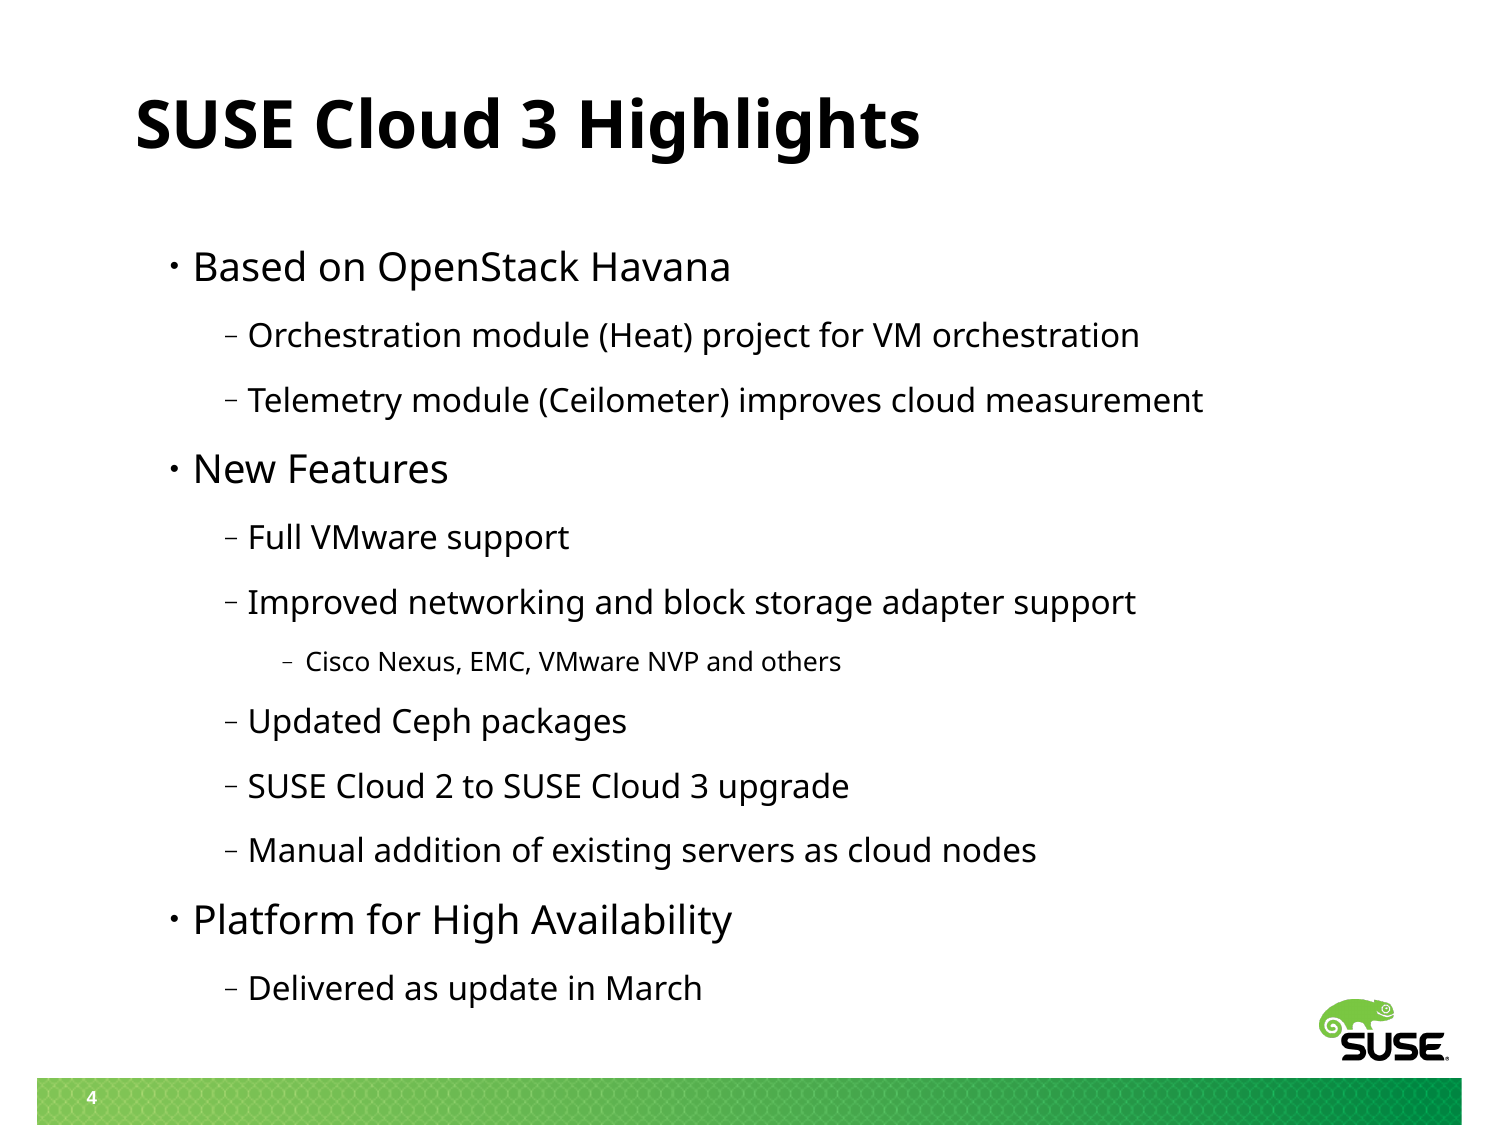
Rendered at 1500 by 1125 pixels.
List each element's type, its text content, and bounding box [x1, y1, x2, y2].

title SUSE Cloud 3 Highlights [135, 41, 1372, 204]
list Based on OpenStack Havana Orchestration module (Heat) project for VM orchestration Telemetry module (Ceilometer) improves cloud measurement New Features Full VMware support Improved networking and block storage adapter support Cisco Nexus, EMC, VMware NVP and others Updated Ceph packages SUSE Cloud 2 to SUSE Cloud 3 upgrade Manual addition of existing servers as cloud nodes Platform for High Availability Delivered as update in March [135, 238, 1372, 1021]
picture [37, 1078, 1462, 1125]
picture [1319, 999, 1449, 1061]
